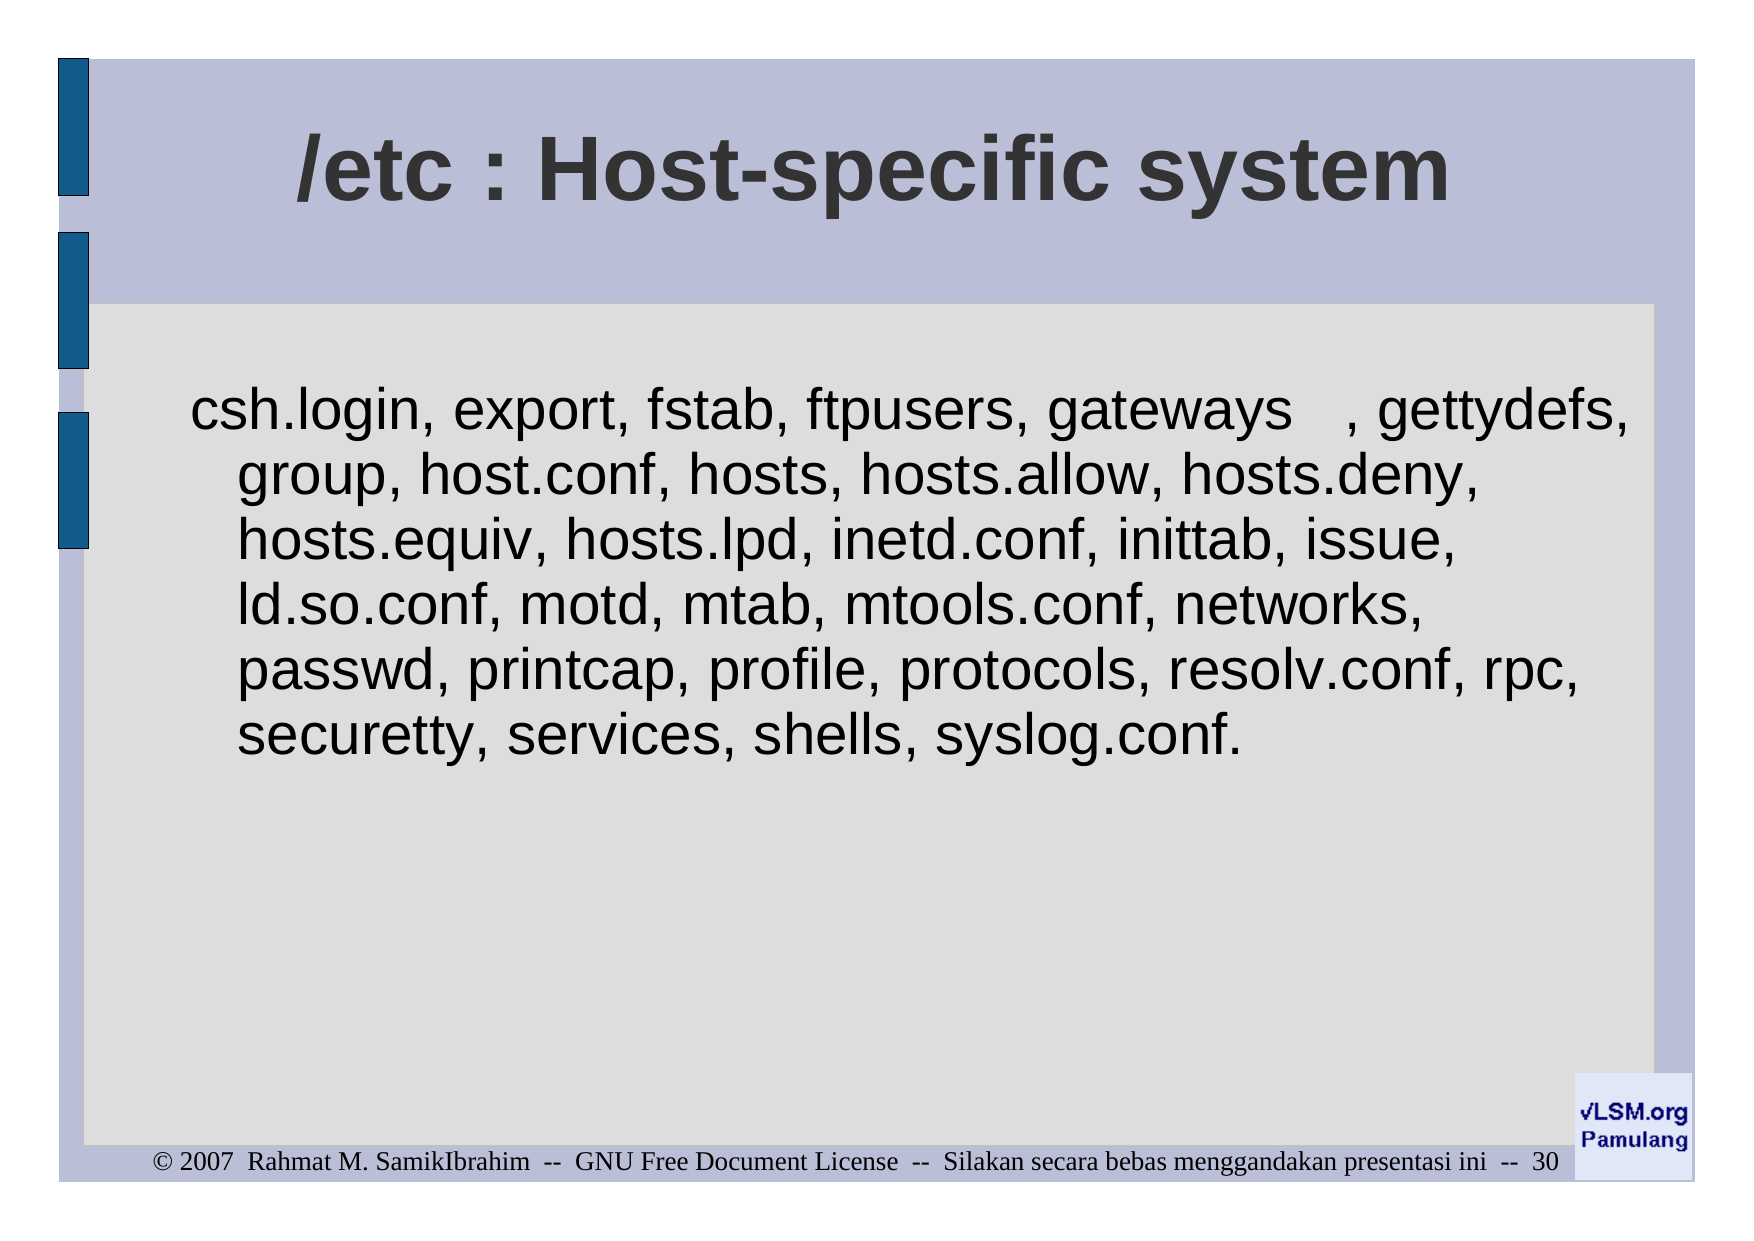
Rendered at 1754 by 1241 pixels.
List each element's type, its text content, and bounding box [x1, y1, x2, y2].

title /etc : Host-specific system [95, 74, 1655, 263]
picture [1575, 1073, 1692, 1180]
list csh.login, export, fstab, ftpusers, gateways , gettydefs, group, host.conf, hosts, hosts.allow, hosts.deny, hosts.equiv, hosts.lpd, inetd.conf, inittab, issue, ld.so.conf, motd, mtab, mtools.conf, networks, passwd, printcap, profile, protocols, resolv.conf, rpc, securetty, services, shells, syslog.conf. [96, 376, 1656, 959]
